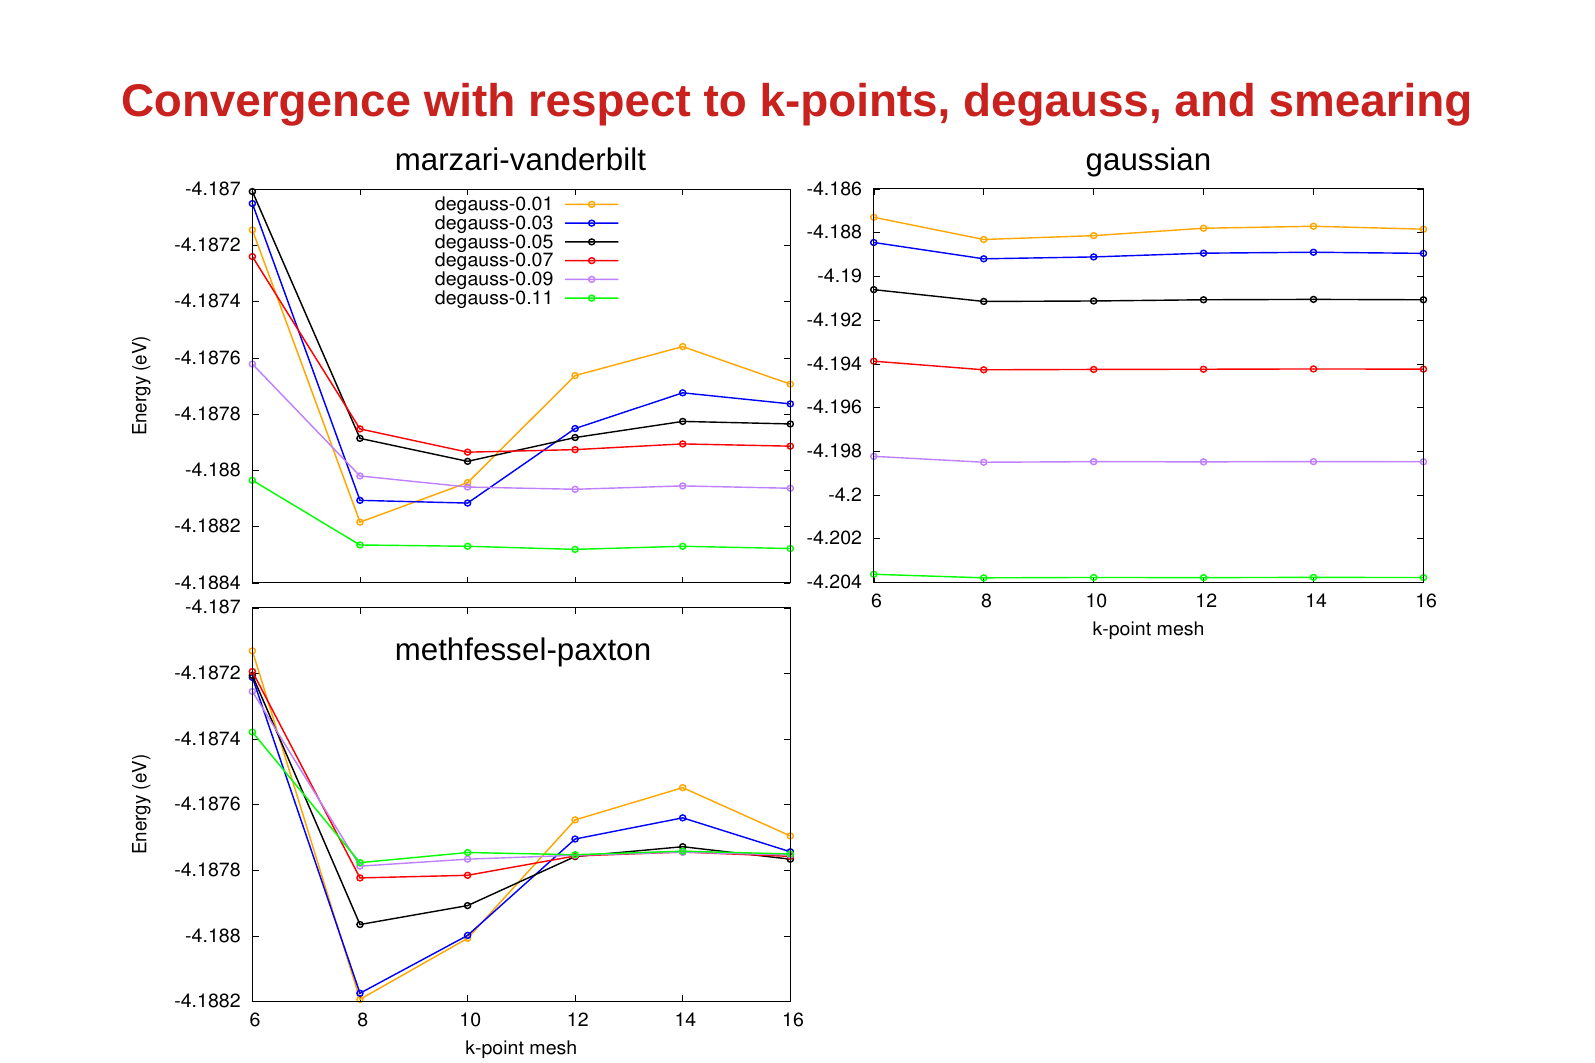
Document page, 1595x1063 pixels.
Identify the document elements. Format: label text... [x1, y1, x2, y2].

picture [130, 170, 1439, 1062]
text_box gaussian [1070, 135, 1227, 185]
text_box methfessel-paxton [379, 625, 667, 675]
text_box marzari-vanderbilt [379, 134, 662, 185]
text_box Convergence with respect to k-points, degauss, and smearing [76, 67, 1519, 144]
